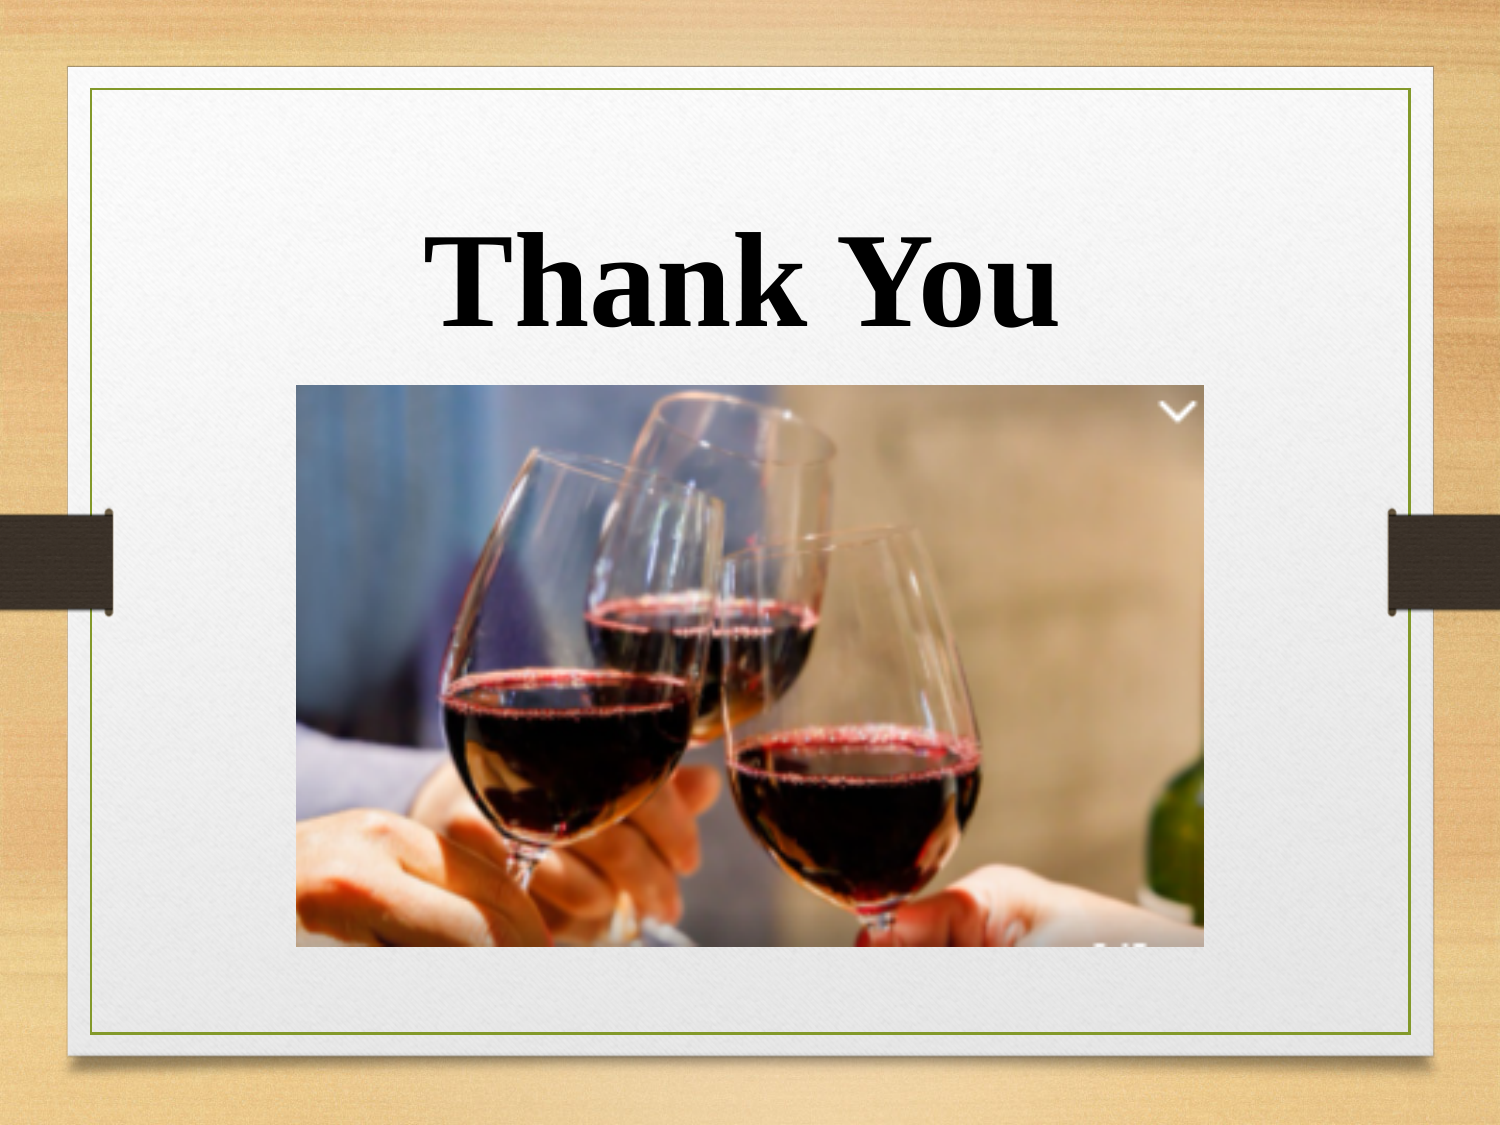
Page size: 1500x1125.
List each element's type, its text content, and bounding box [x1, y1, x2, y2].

picture [0, 0, 1500, 1125]
title Thank You [0, 178, 1351, 367]
